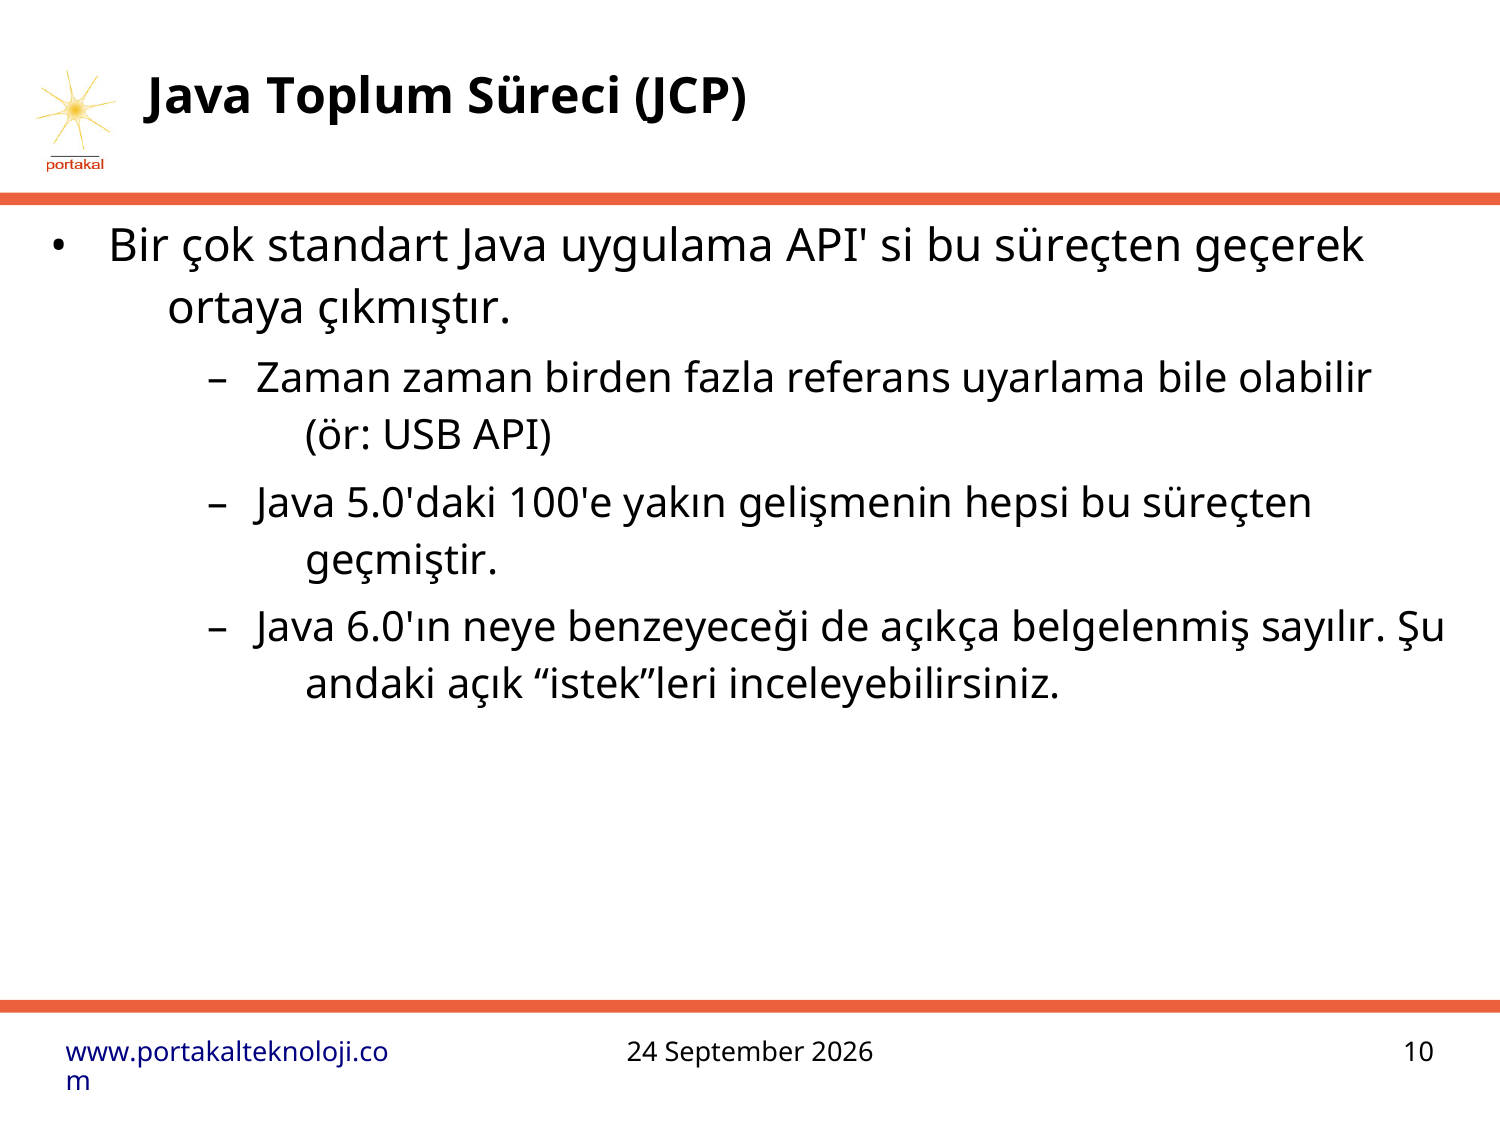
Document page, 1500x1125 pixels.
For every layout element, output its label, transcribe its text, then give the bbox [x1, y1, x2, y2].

picture [29, 5, 120, 184]
list Bir çok standart Java uygulama API' si bu süreçten geçerek ortaya çıkmıştır. Zaman zaman birden fazla referans uyarlama bile olabilir (ör: USB API) Java 5.0'daki 100'e yakın gelişmenin hepsi bu süreçten geçmiştir. Java 6.0'ın neye benzeyeceği de açıkça belgelenmiş sayılır. Şu andaki açık “istek”leri inceleyebilirsiniz. [50, 212, 1450, 888]
title Java Toplum Süreci (JCP) [147, 7, 1450, 181]
